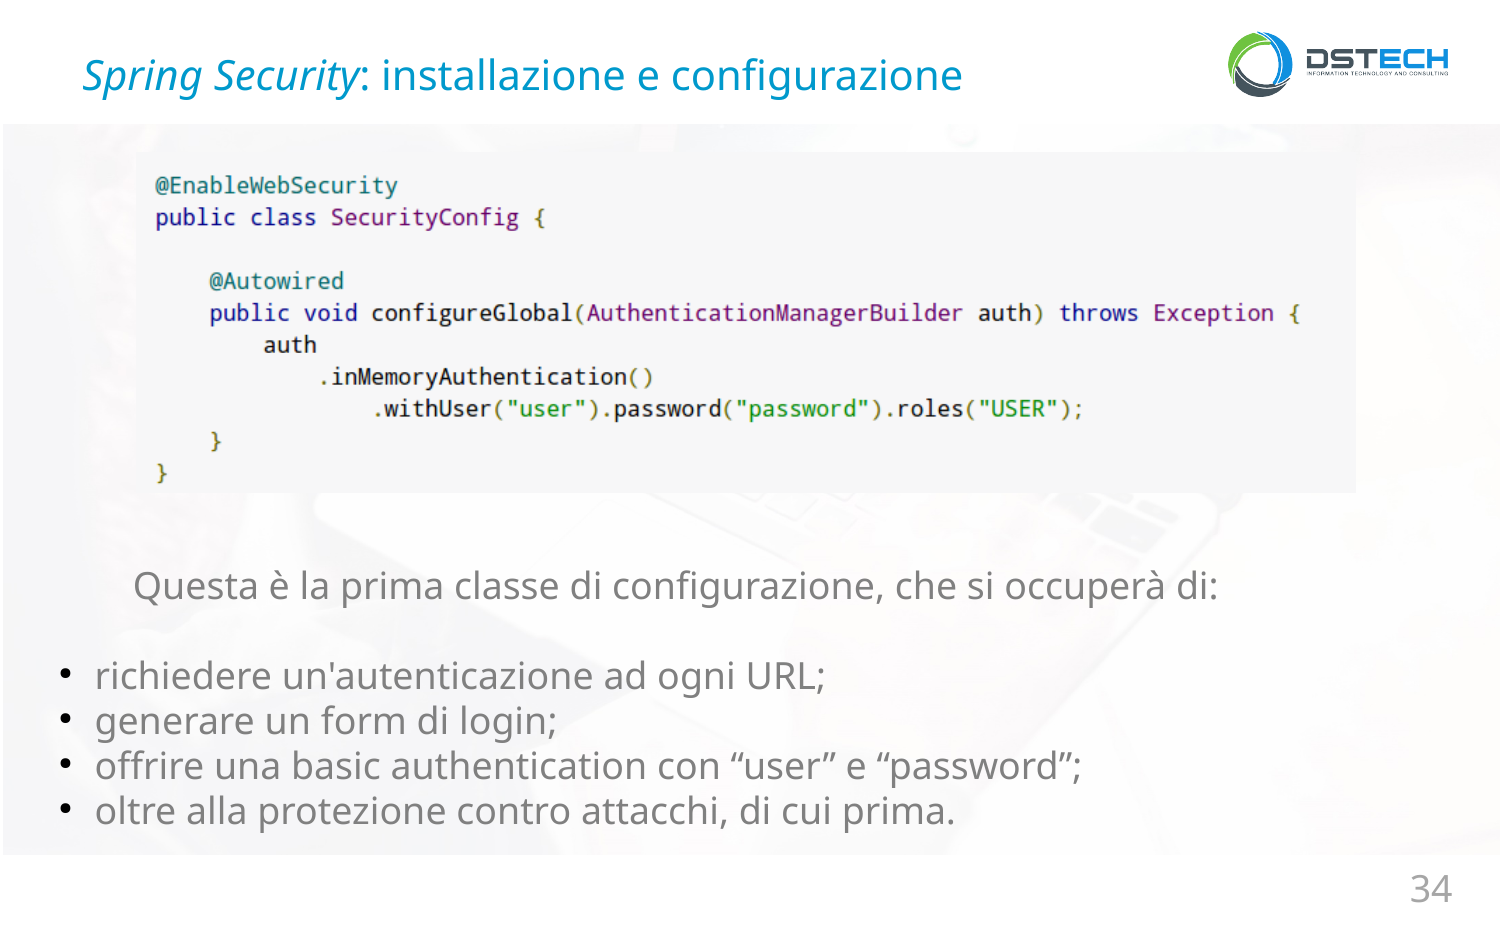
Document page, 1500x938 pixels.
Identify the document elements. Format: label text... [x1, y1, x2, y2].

picture [3, 124, 1500, 855]
picture [1228, 31, 1448, 97]
text_box Questa è la prima classe di configurazione, che si occuperà di: richiedere un'autenticazione ad ogni URL; generare un form di login; offrire una basic authentication con “user” e “password”; oltre alla protezione contro attacchi, di cui prima. [59, 157, 1453, 882]
text_box 34 [1435, 882, 1445, 893]
text_box Spring Security: installazione e configurazione [67, 41, 1034, 107]
text_box 34 [1381, 864, 1460, 910]
